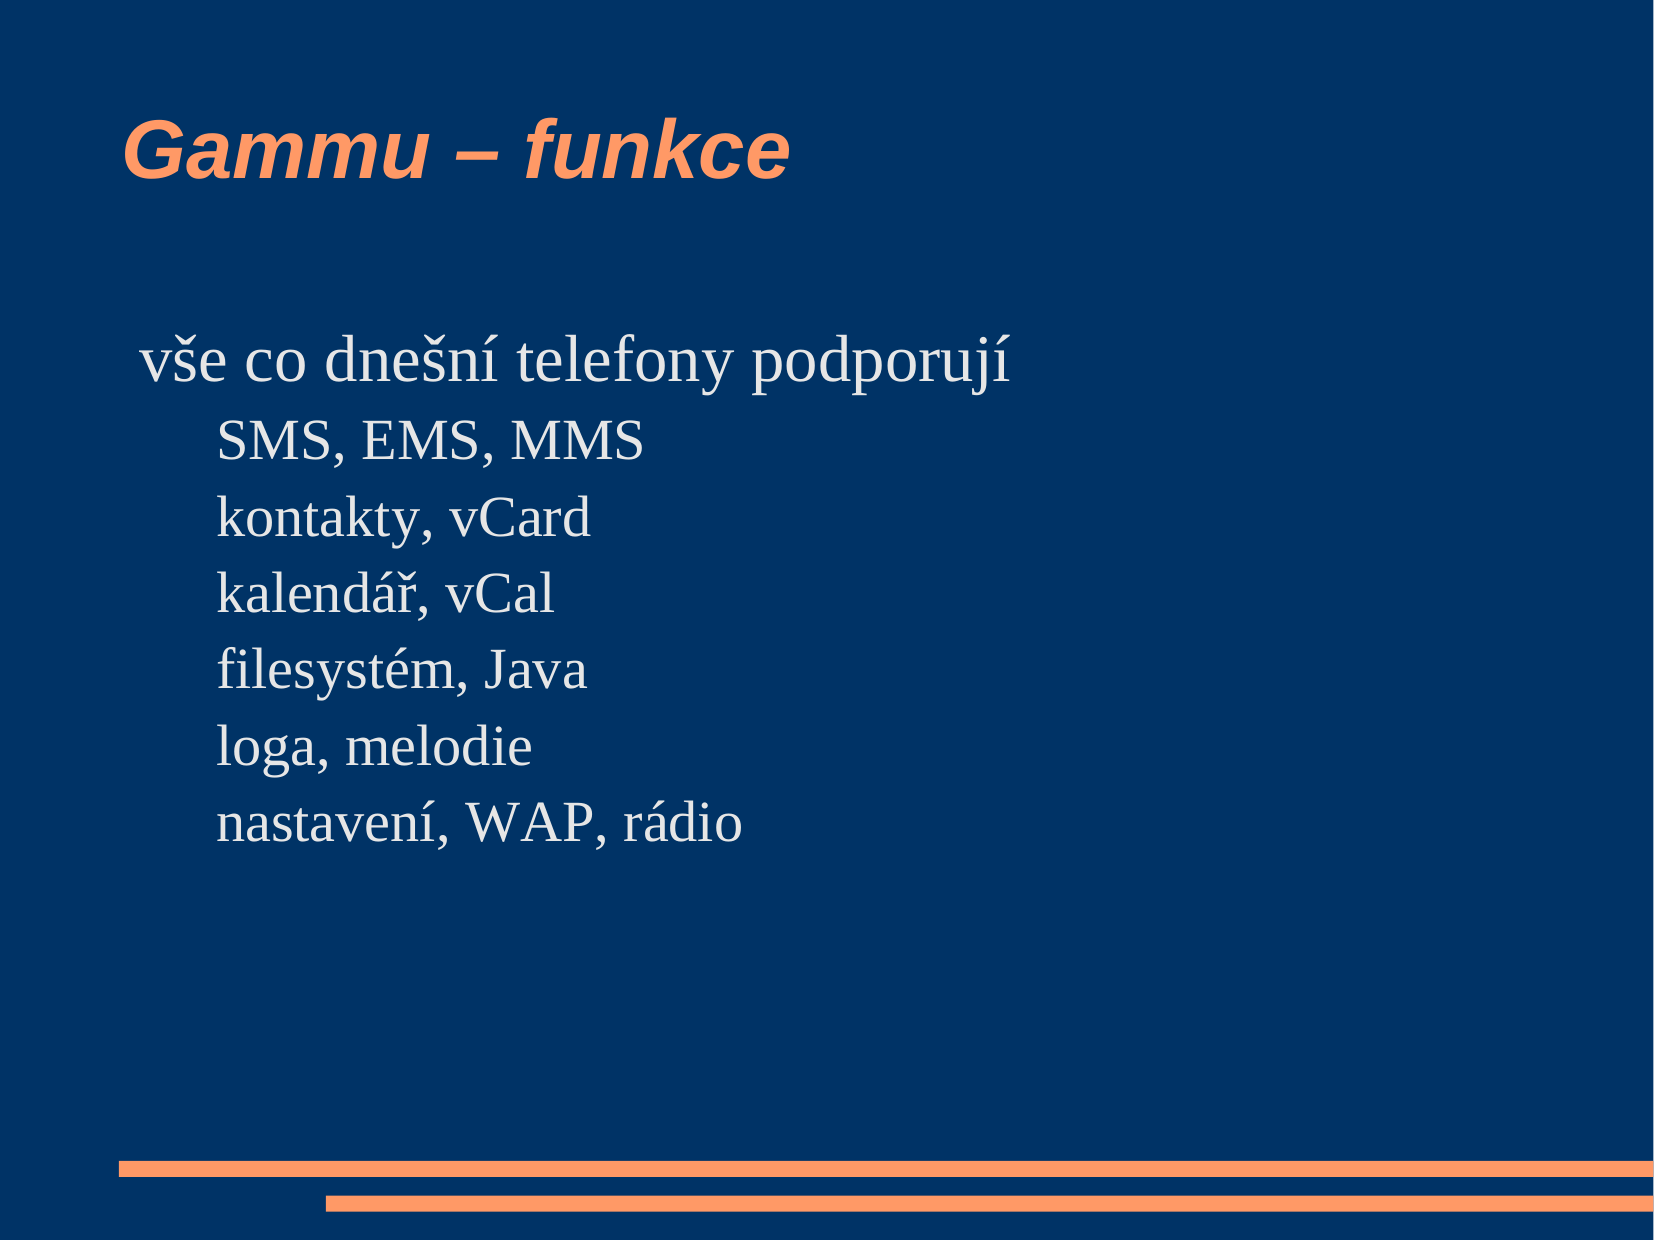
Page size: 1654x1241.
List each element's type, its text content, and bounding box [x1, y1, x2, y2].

list vše co dnešní telefony podporují SMS, EMS, MMS kontakty, vCard kalendář, vCal filesystém, Java loga, melodie nastavení, WAP, rádio [121, 322, 1561, 1133]
title Gammu – funkce [121, 46, 1534, 254]
